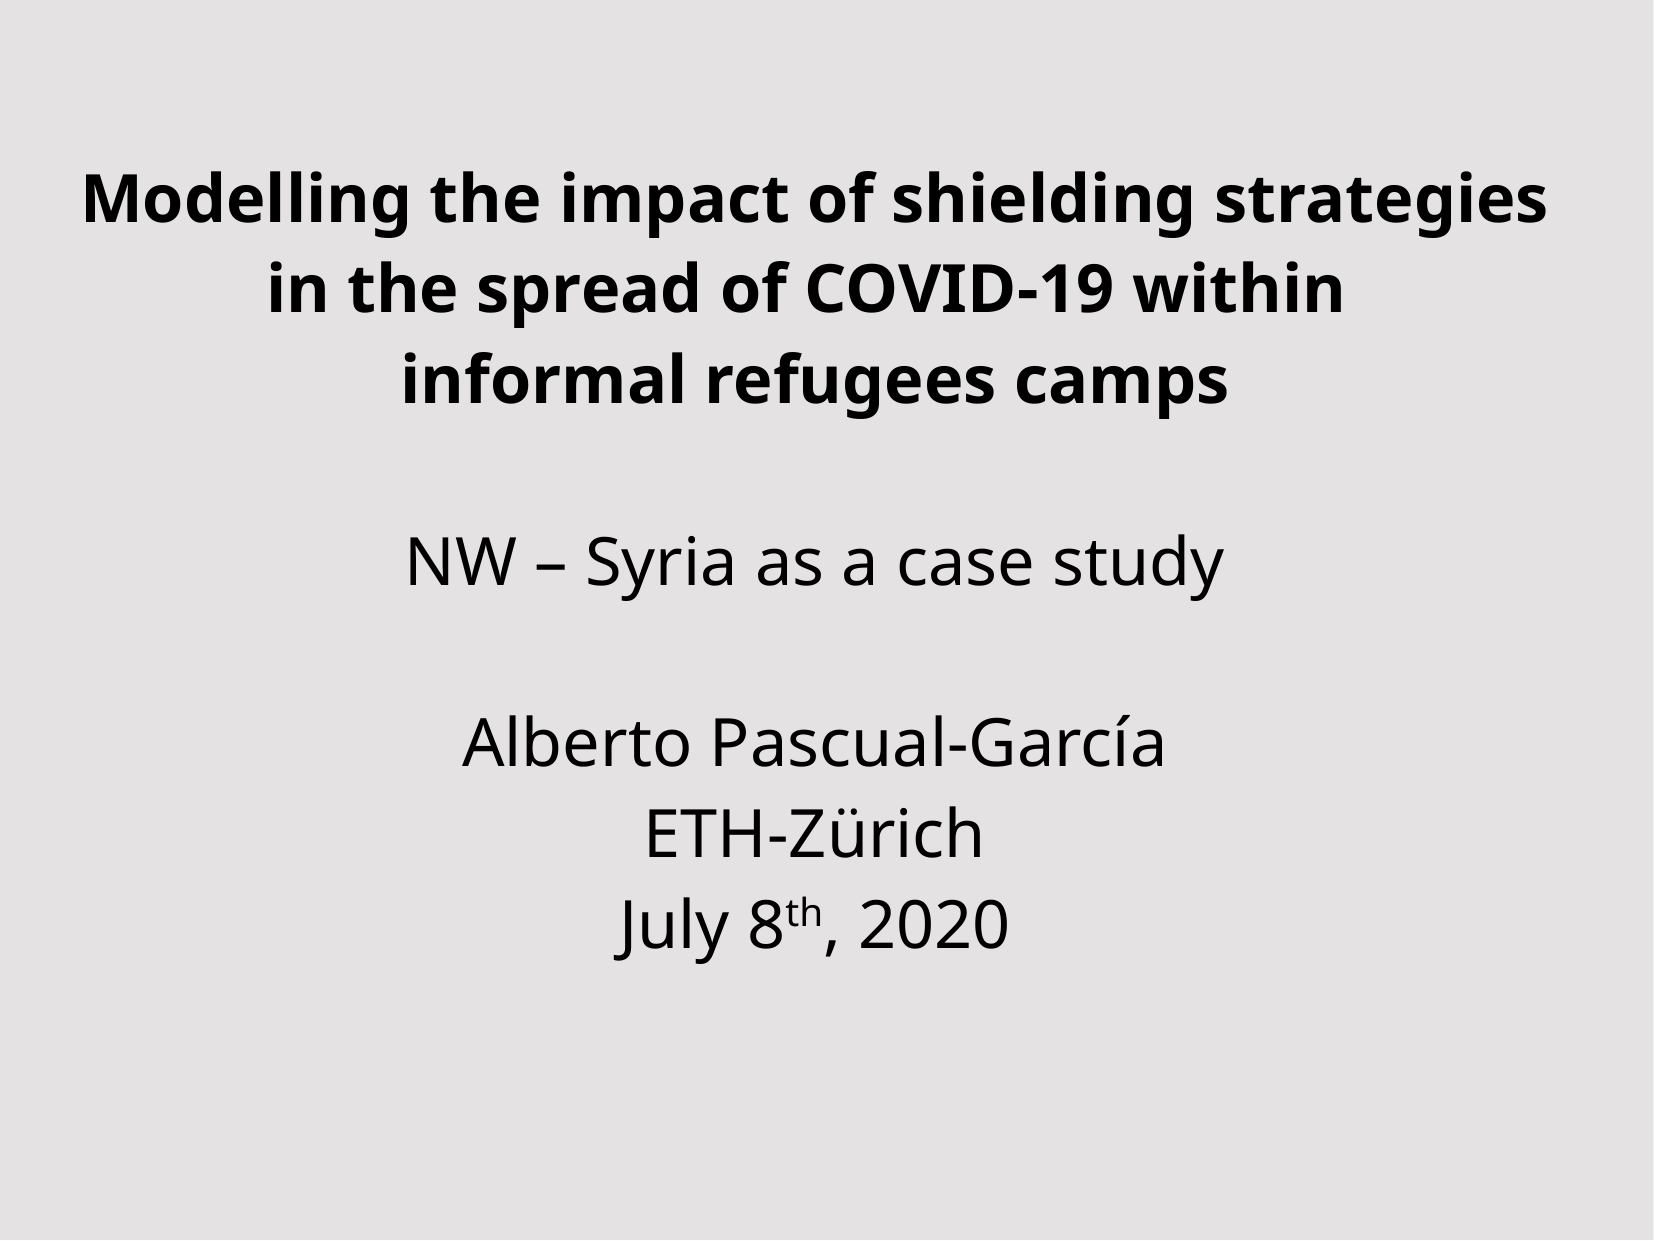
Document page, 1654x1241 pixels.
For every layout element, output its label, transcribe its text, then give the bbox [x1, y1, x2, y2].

subtitle Modelling the impact of shielding strategies in the spread of COVID-19 within informal refugees camps NW – Syria as a case study Alberto Pascual-García ETH-Zürich July 8th, 2020 [0, 55, 1654, 1063]
